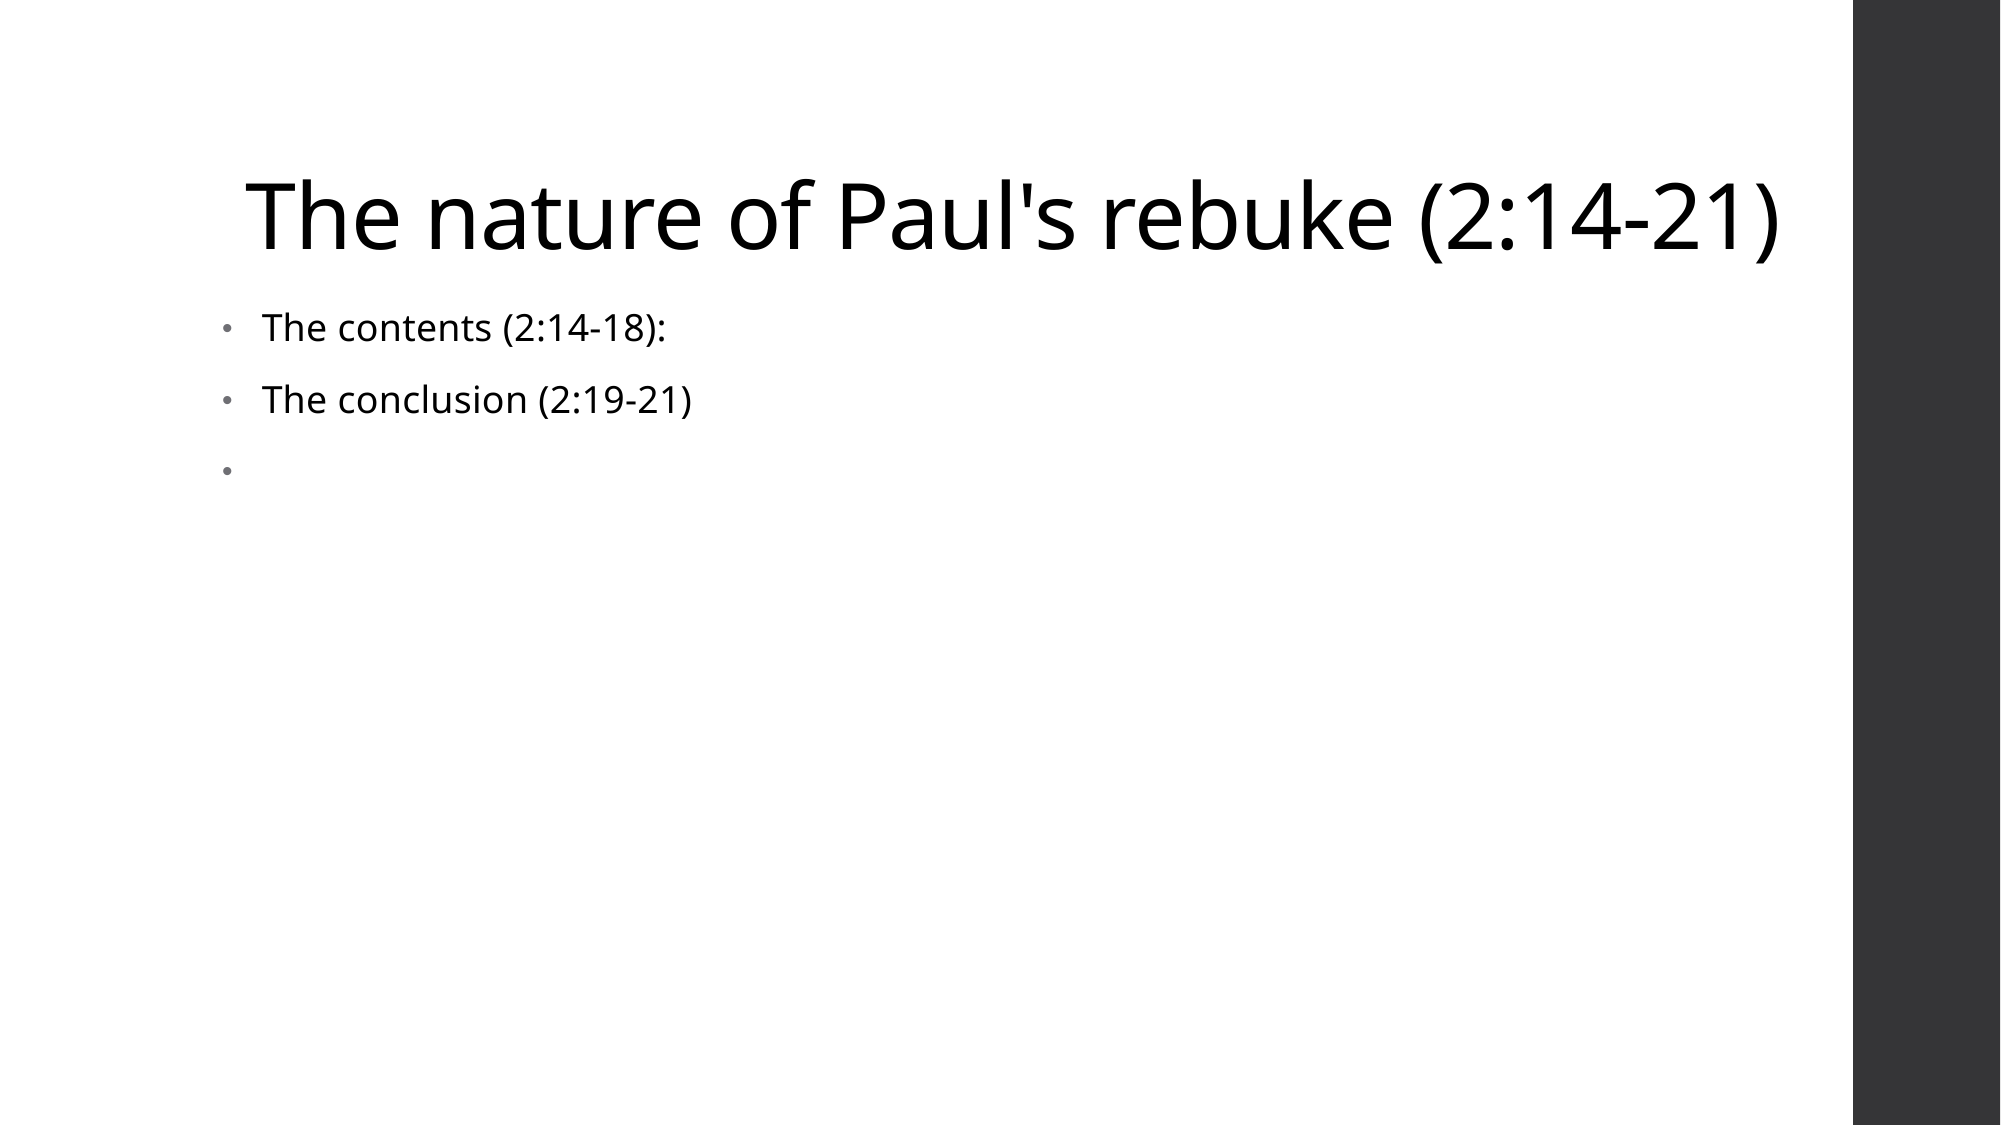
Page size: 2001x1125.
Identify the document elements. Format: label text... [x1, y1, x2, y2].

title The nature of Paul's rebuke (2:14-21) [206, 60, 1797, 278]
list The contents (2:14-18): The conclusion (2:19-21) [206, 299, 1617, 1014]
